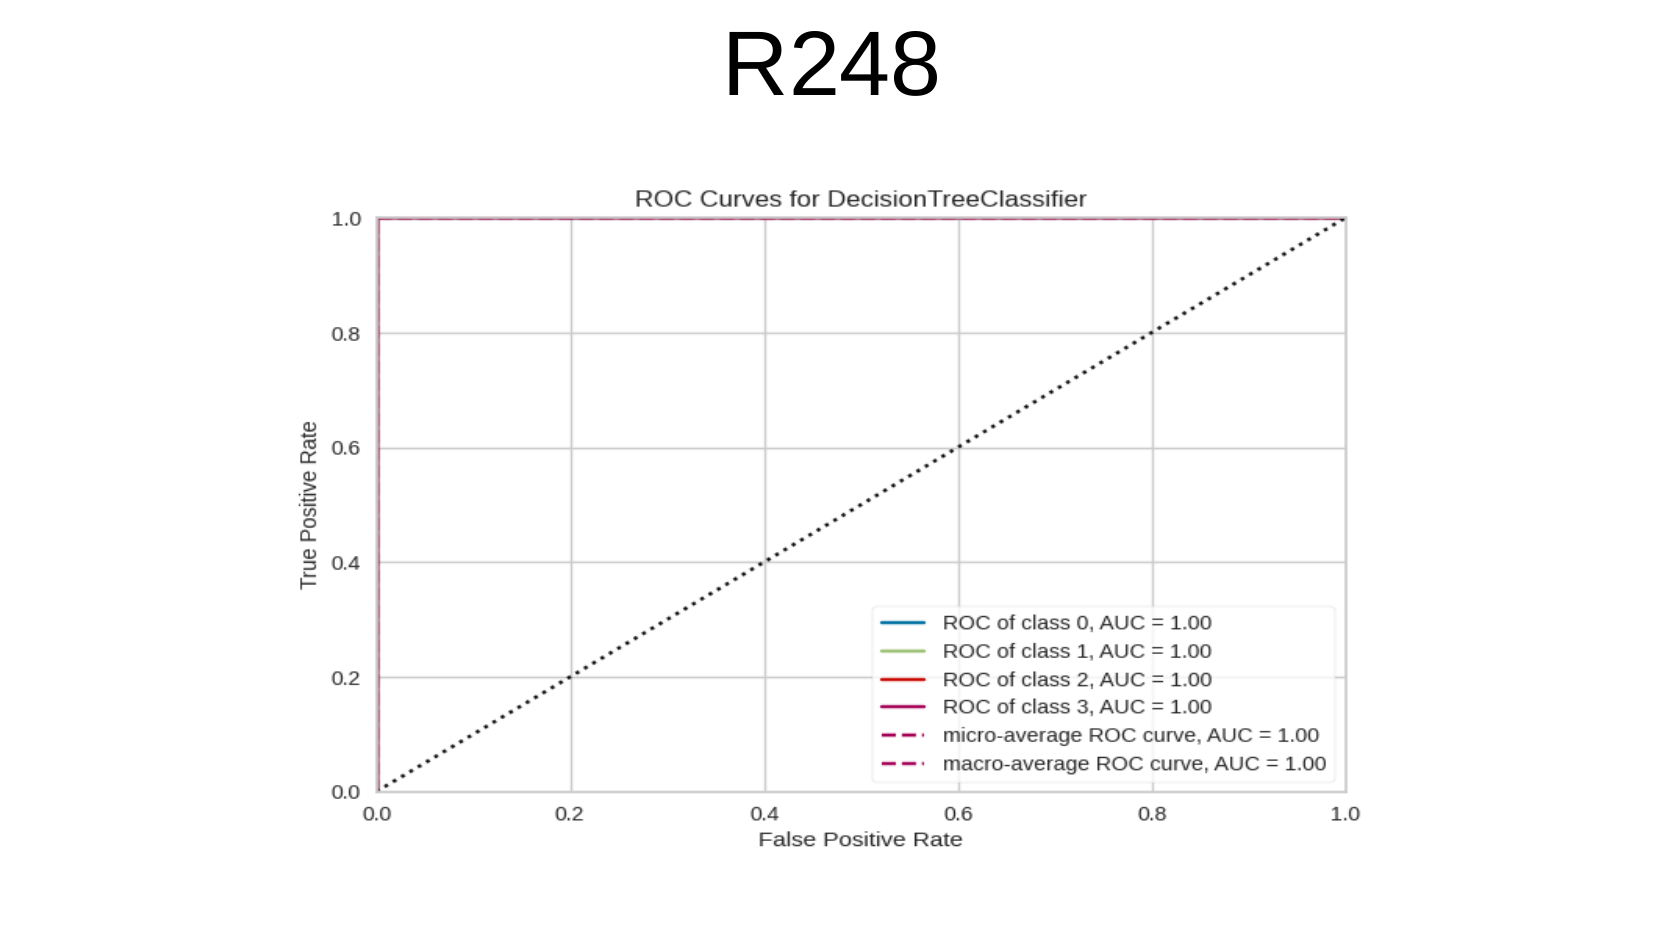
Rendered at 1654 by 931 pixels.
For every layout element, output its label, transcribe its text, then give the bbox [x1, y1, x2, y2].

title R248 [88, 0, 1577, 119]
picture [285, 177, 1376, 864]
